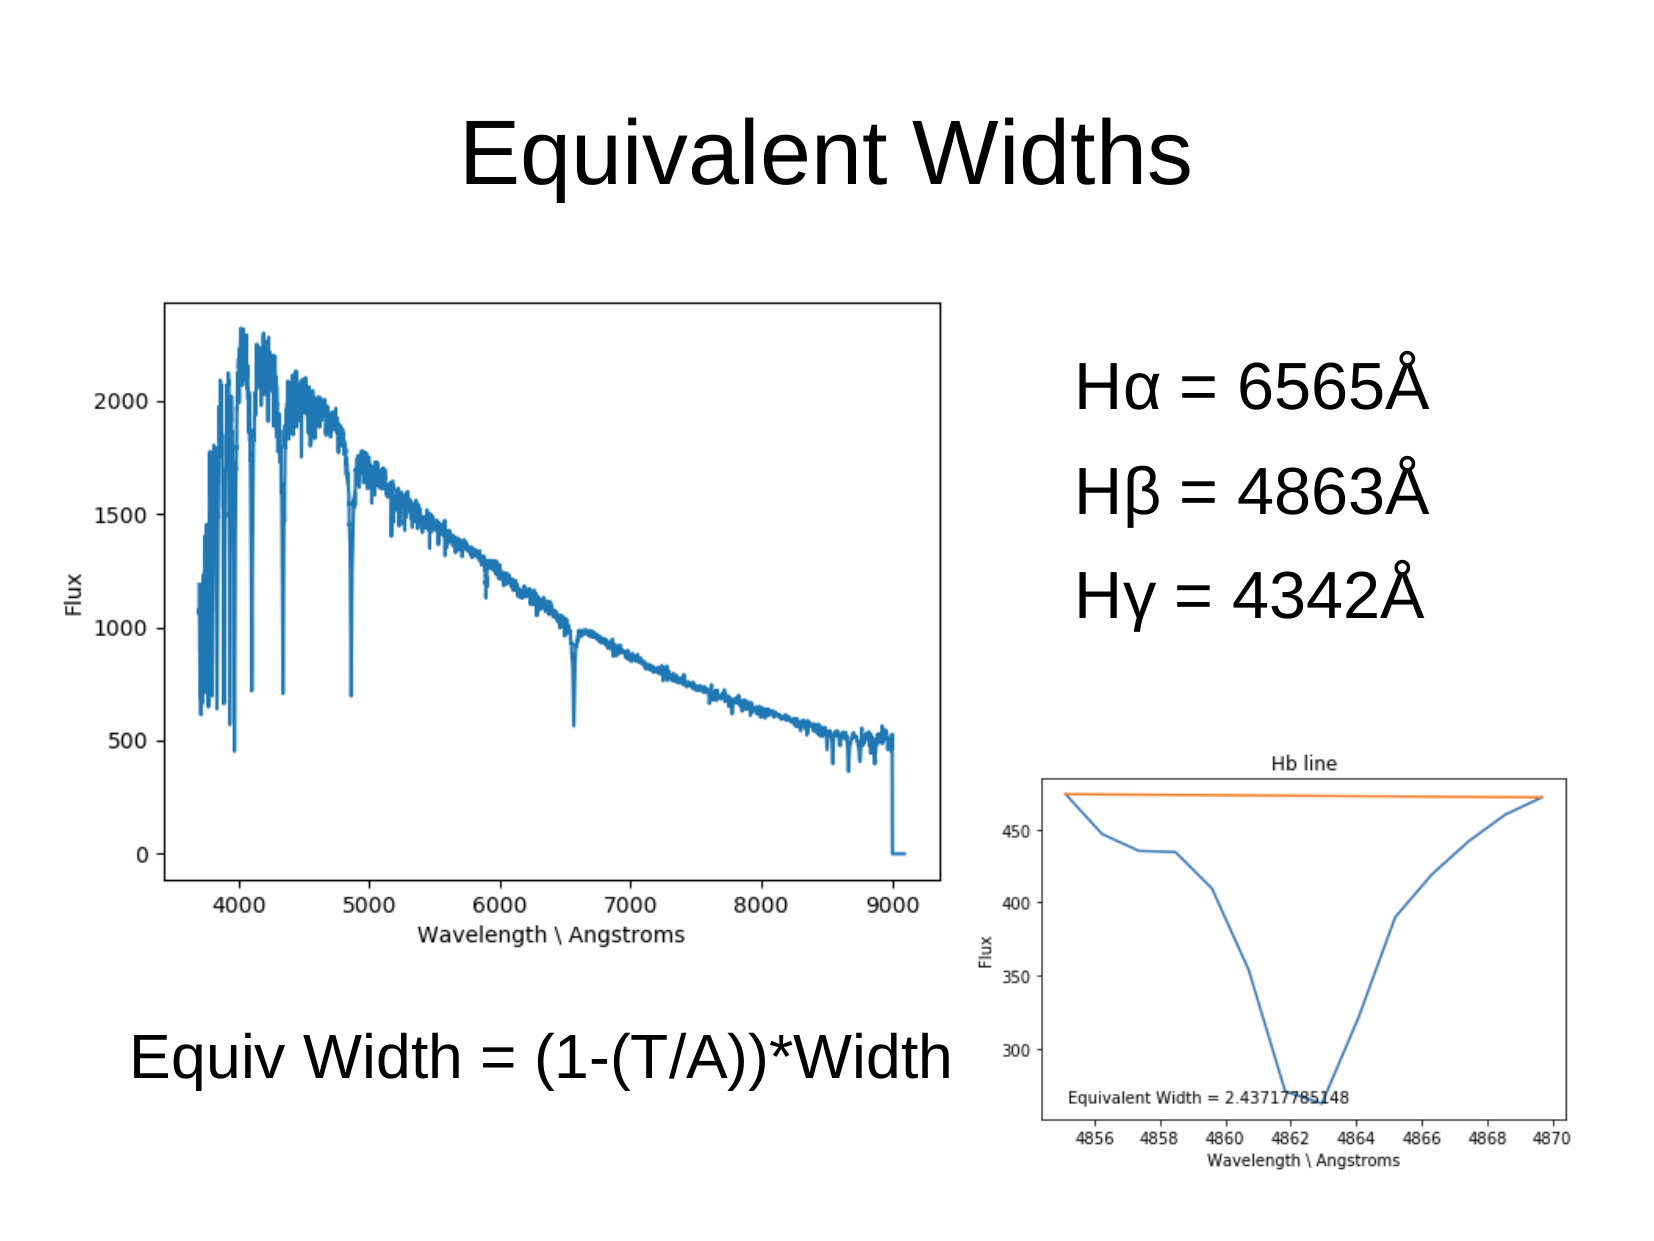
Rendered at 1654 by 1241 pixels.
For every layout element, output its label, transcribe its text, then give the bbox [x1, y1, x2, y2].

list Equiv Width = (1-(T/A))*Width [59, 1022, 969, 1211]
picture [39, 212, 1583, 1179]
title Equivalent Widths [82, 49, 1571, 257]
list Hα = 6565Å Hβ = 4863Å Hγ = 4342Å [1003, 349, 1571, 756]
